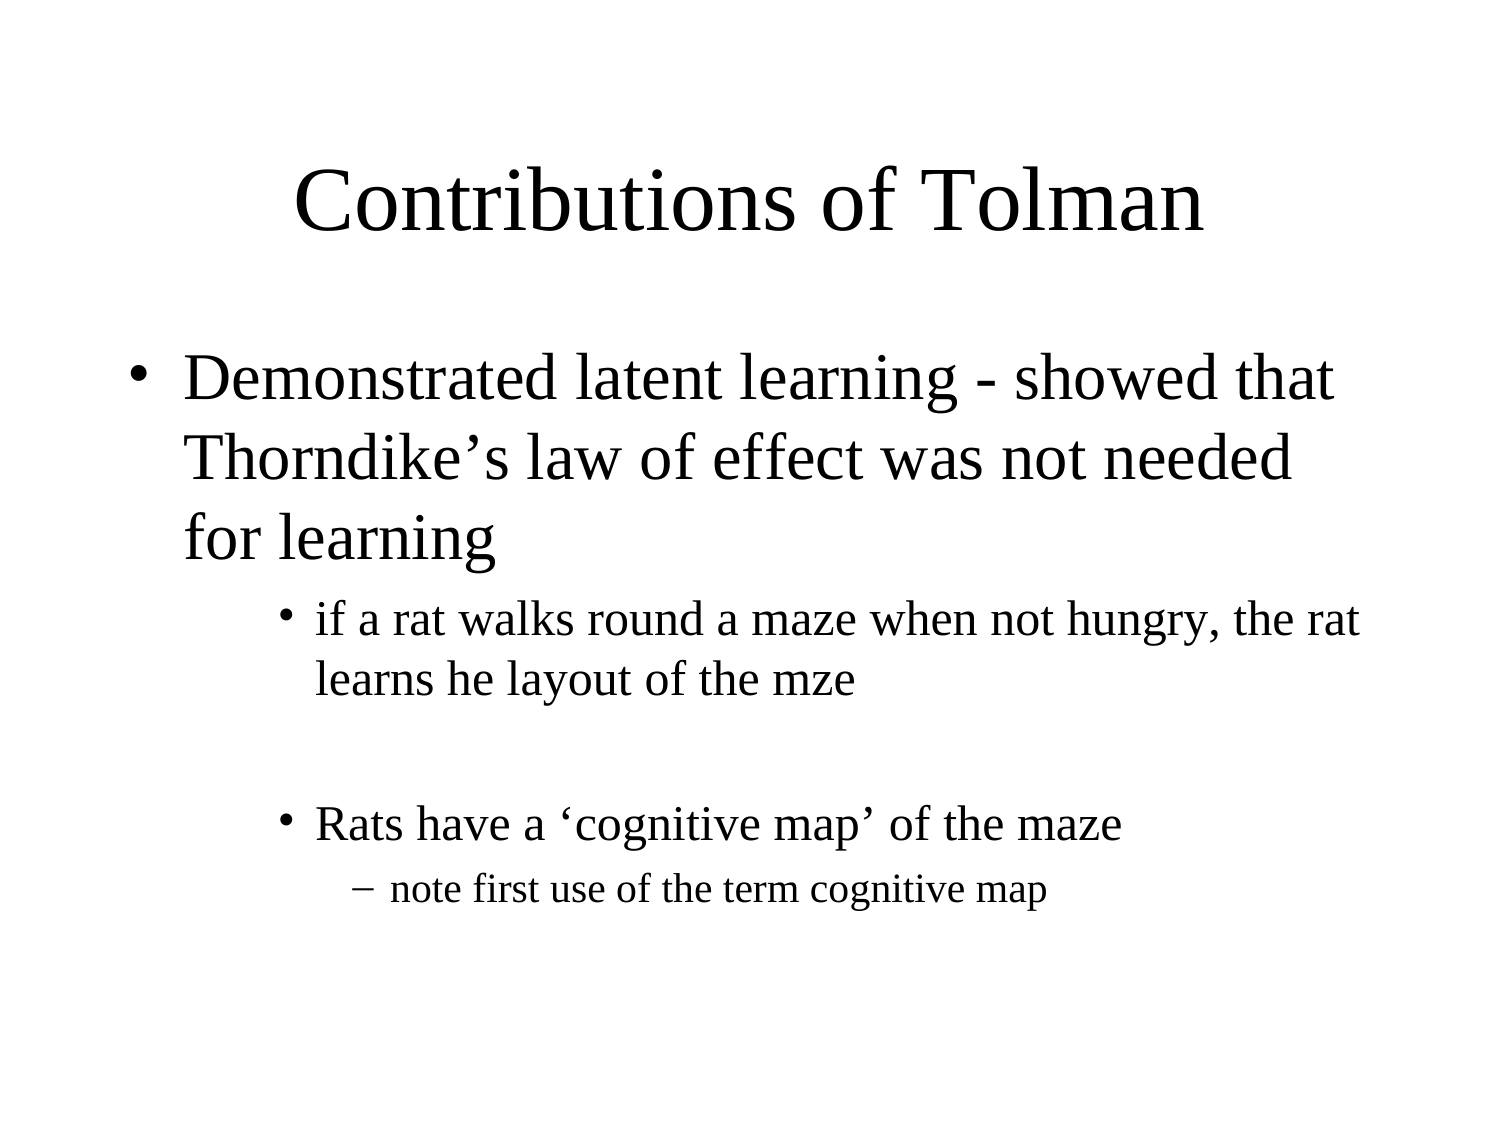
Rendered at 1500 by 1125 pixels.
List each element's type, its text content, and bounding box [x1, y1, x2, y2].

title Contributions of Tolman [112, 99, 1388, 288]
list Demonstrated latent learning - showed that Thorndike’s law of effect was not needed for learning if a rat walks round a maze when not hungry, the rat learns he layout of the mze Rats have a ‘cognitive map’ of the maze note first use of the term cognitive map [112, 324, 1388, 1000]
